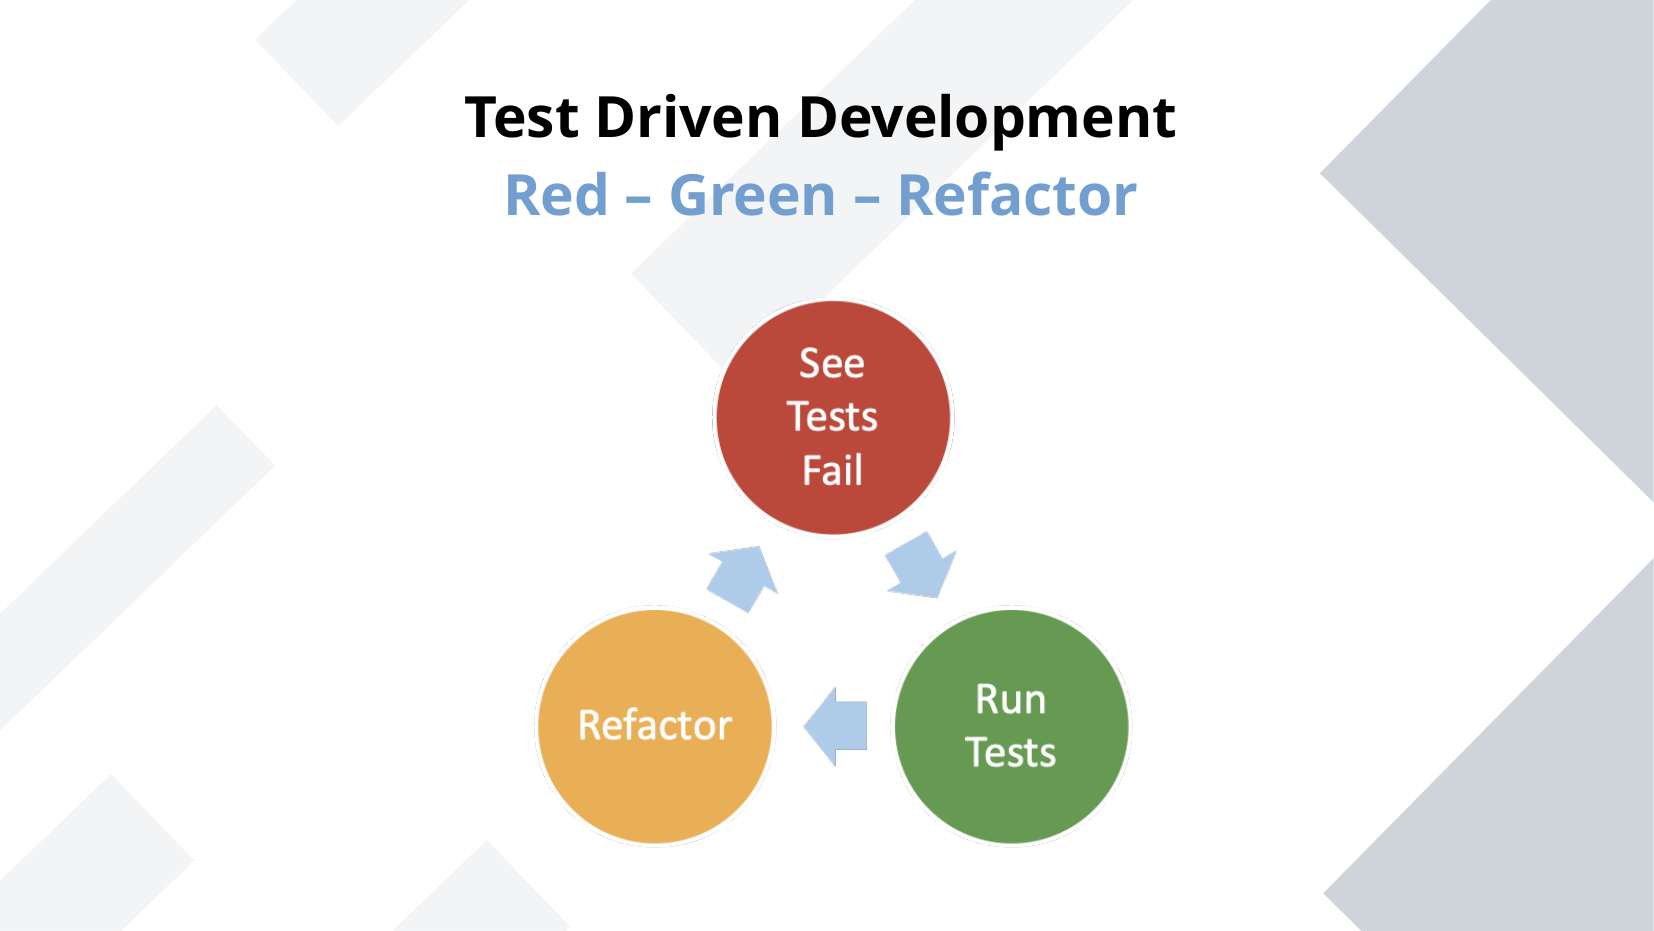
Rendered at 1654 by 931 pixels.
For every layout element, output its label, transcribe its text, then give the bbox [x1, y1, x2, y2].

picture [531, 295, 1134, 850]
title Test Driven Development Red – Green – Refactor [76, 76, 1565, 233]
